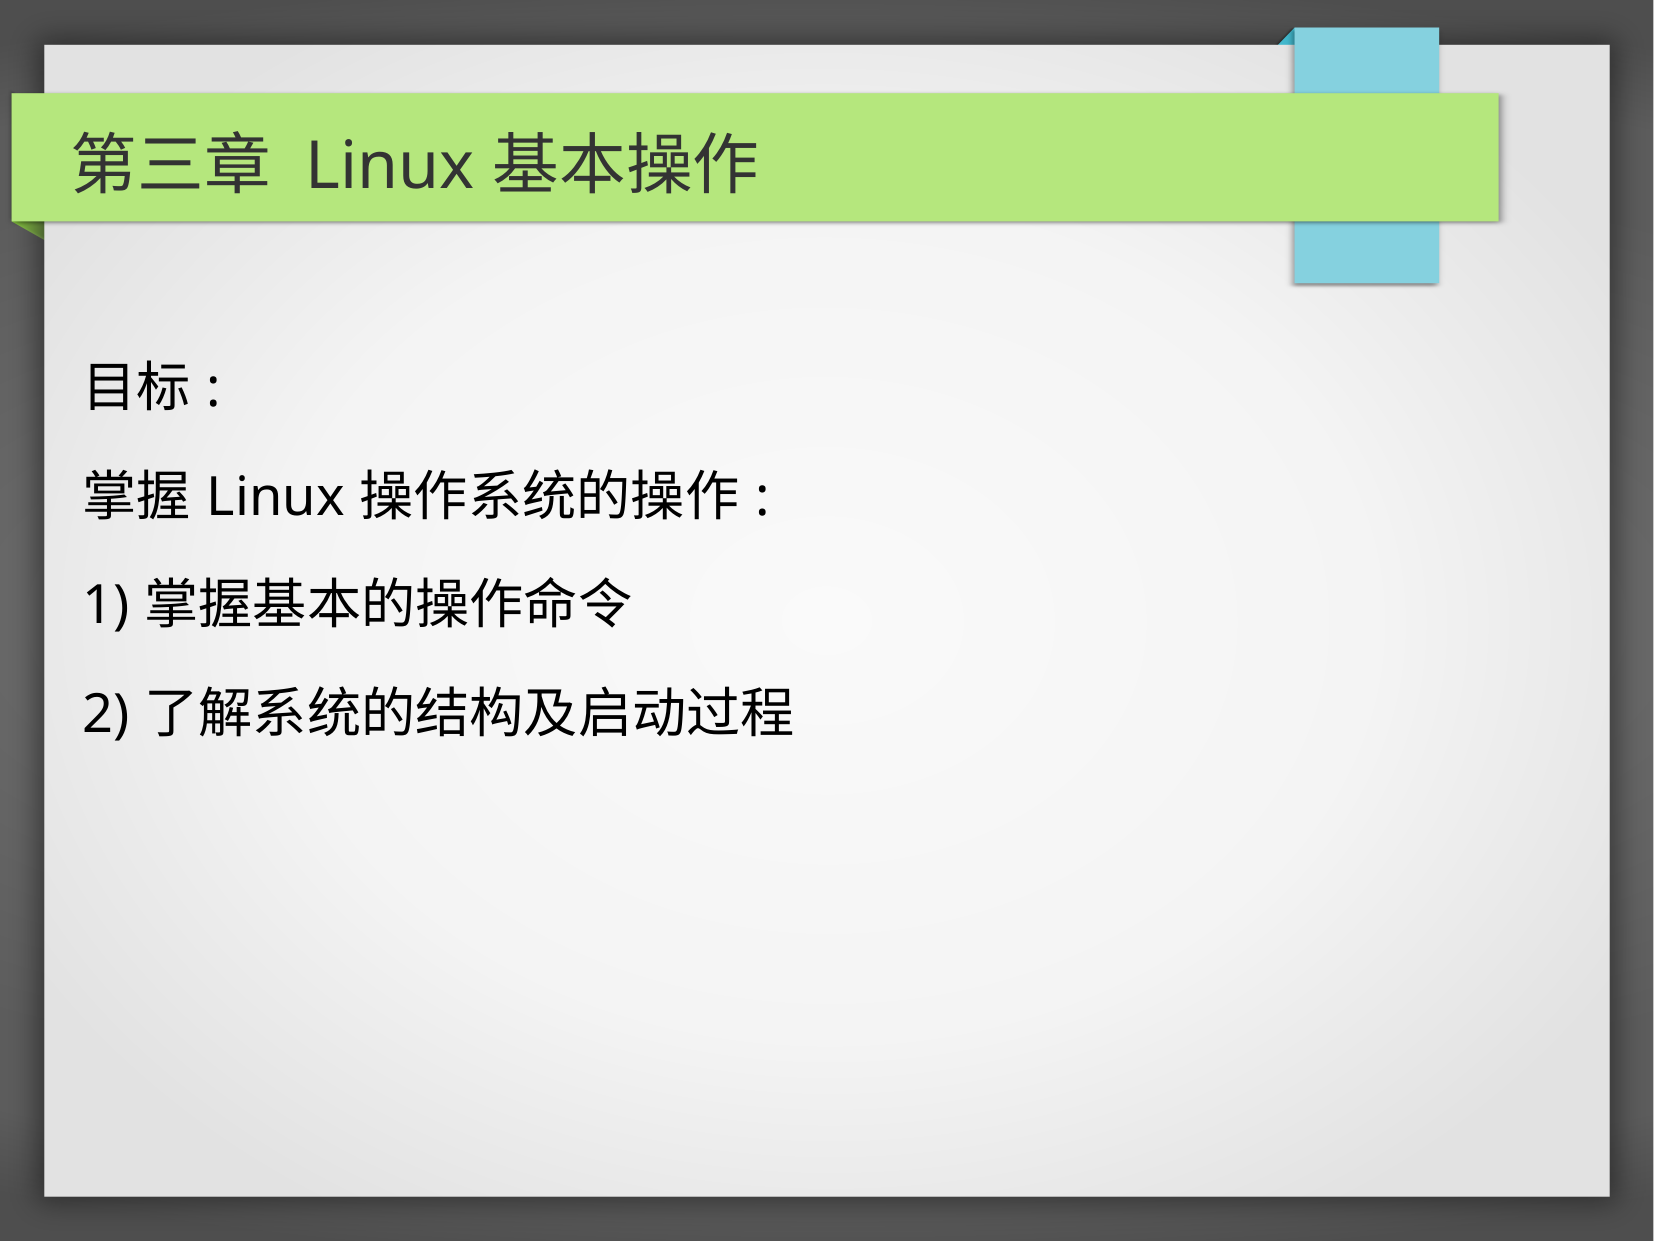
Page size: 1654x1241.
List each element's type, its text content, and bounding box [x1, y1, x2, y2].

picture [0, 0, 1654, 1241]
list 目标: 掌握Linux操作系统的操作: 1)掌握基本的操作命令 2)了解系统的结构及启动过程 [82, 343, 1538, 1063]
title 第三章 Linux基本操作 [70, 106, 1229, 213]
